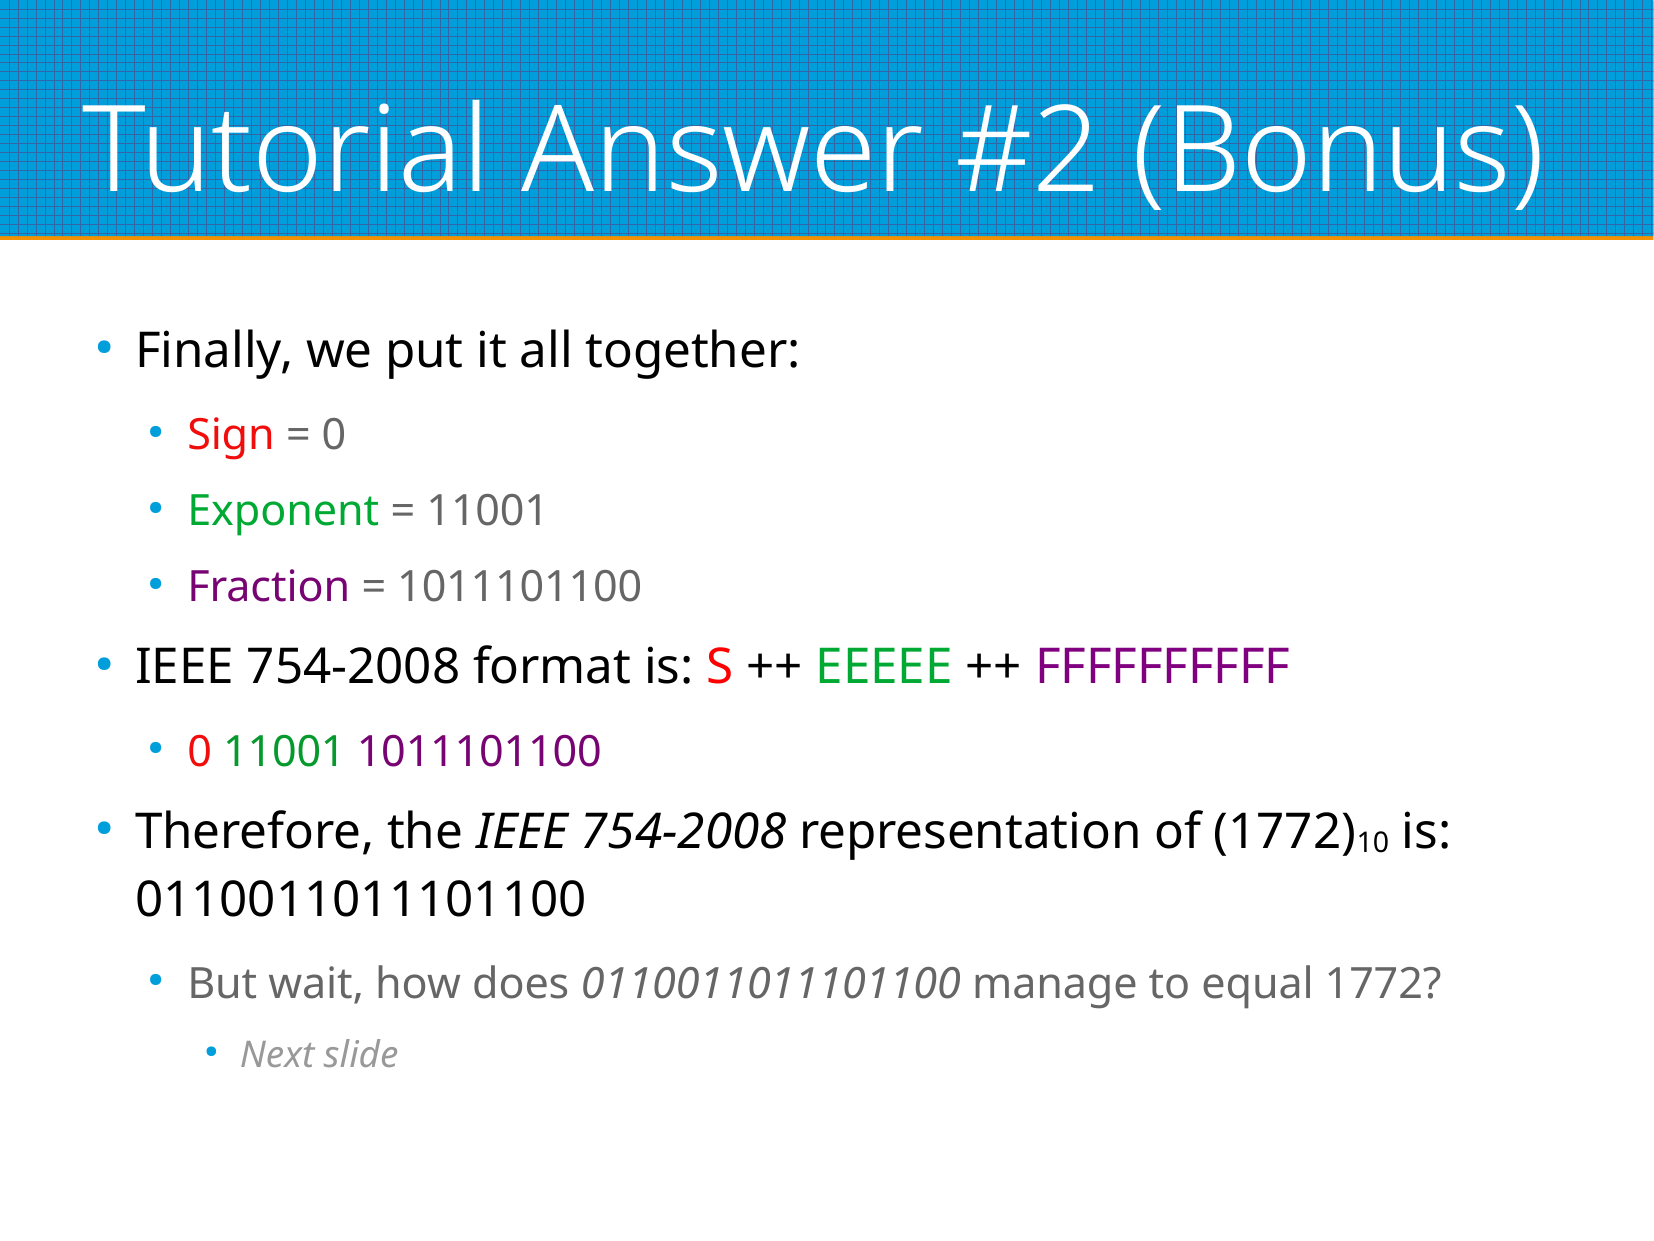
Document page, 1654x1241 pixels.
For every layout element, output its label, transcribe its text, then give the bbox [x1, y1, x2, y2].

title Tutorial Answer #2 (Bonus) [82, 19, 1571, 227]
list Finally, we put it all together: Sign = 0 Exponent = 11001 Fraction = 1011101100 IEEE 754-2008 format is: S ++ EEEEE ++ FFFFFFFFFF 0 11001 1011101100 Therefore, the IEEE 754-2008 representation of (1772)10 is: 0110011011101100 But wait, how does 0110011011101100 manage to equal 1772? Next slide [82, 314, 1563, 1081]
